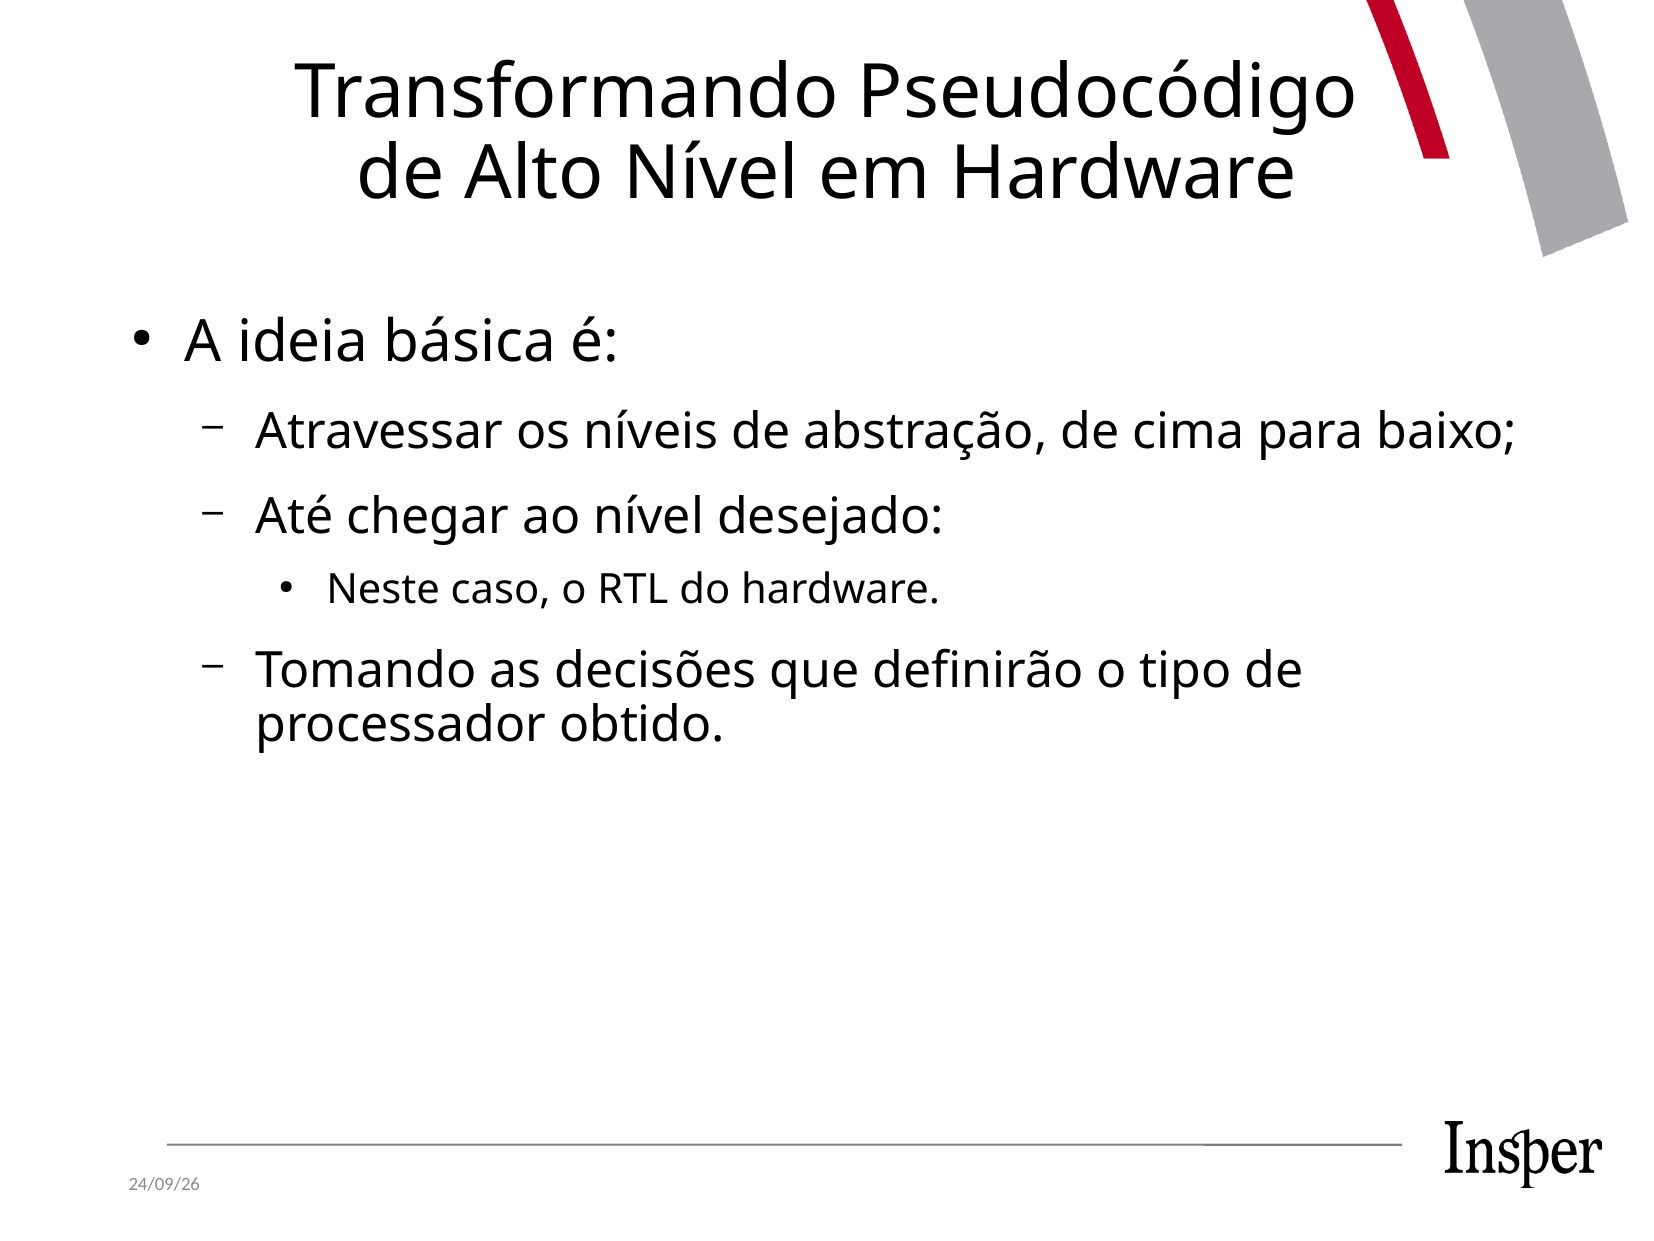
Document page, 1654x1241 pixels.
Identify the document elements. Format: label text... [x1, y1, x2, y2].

list Transformando Pseudocódigo de Alto Nível em Hardware A ideia básica é: Atravessar os níveis de abstração, de cima para baixo; Até chegar ao nível desejado: Neste caso, o RTL do hardware. Tomando as decisões que definirão o tipo de processador obtido. [113, 53, 1540, 1134]
